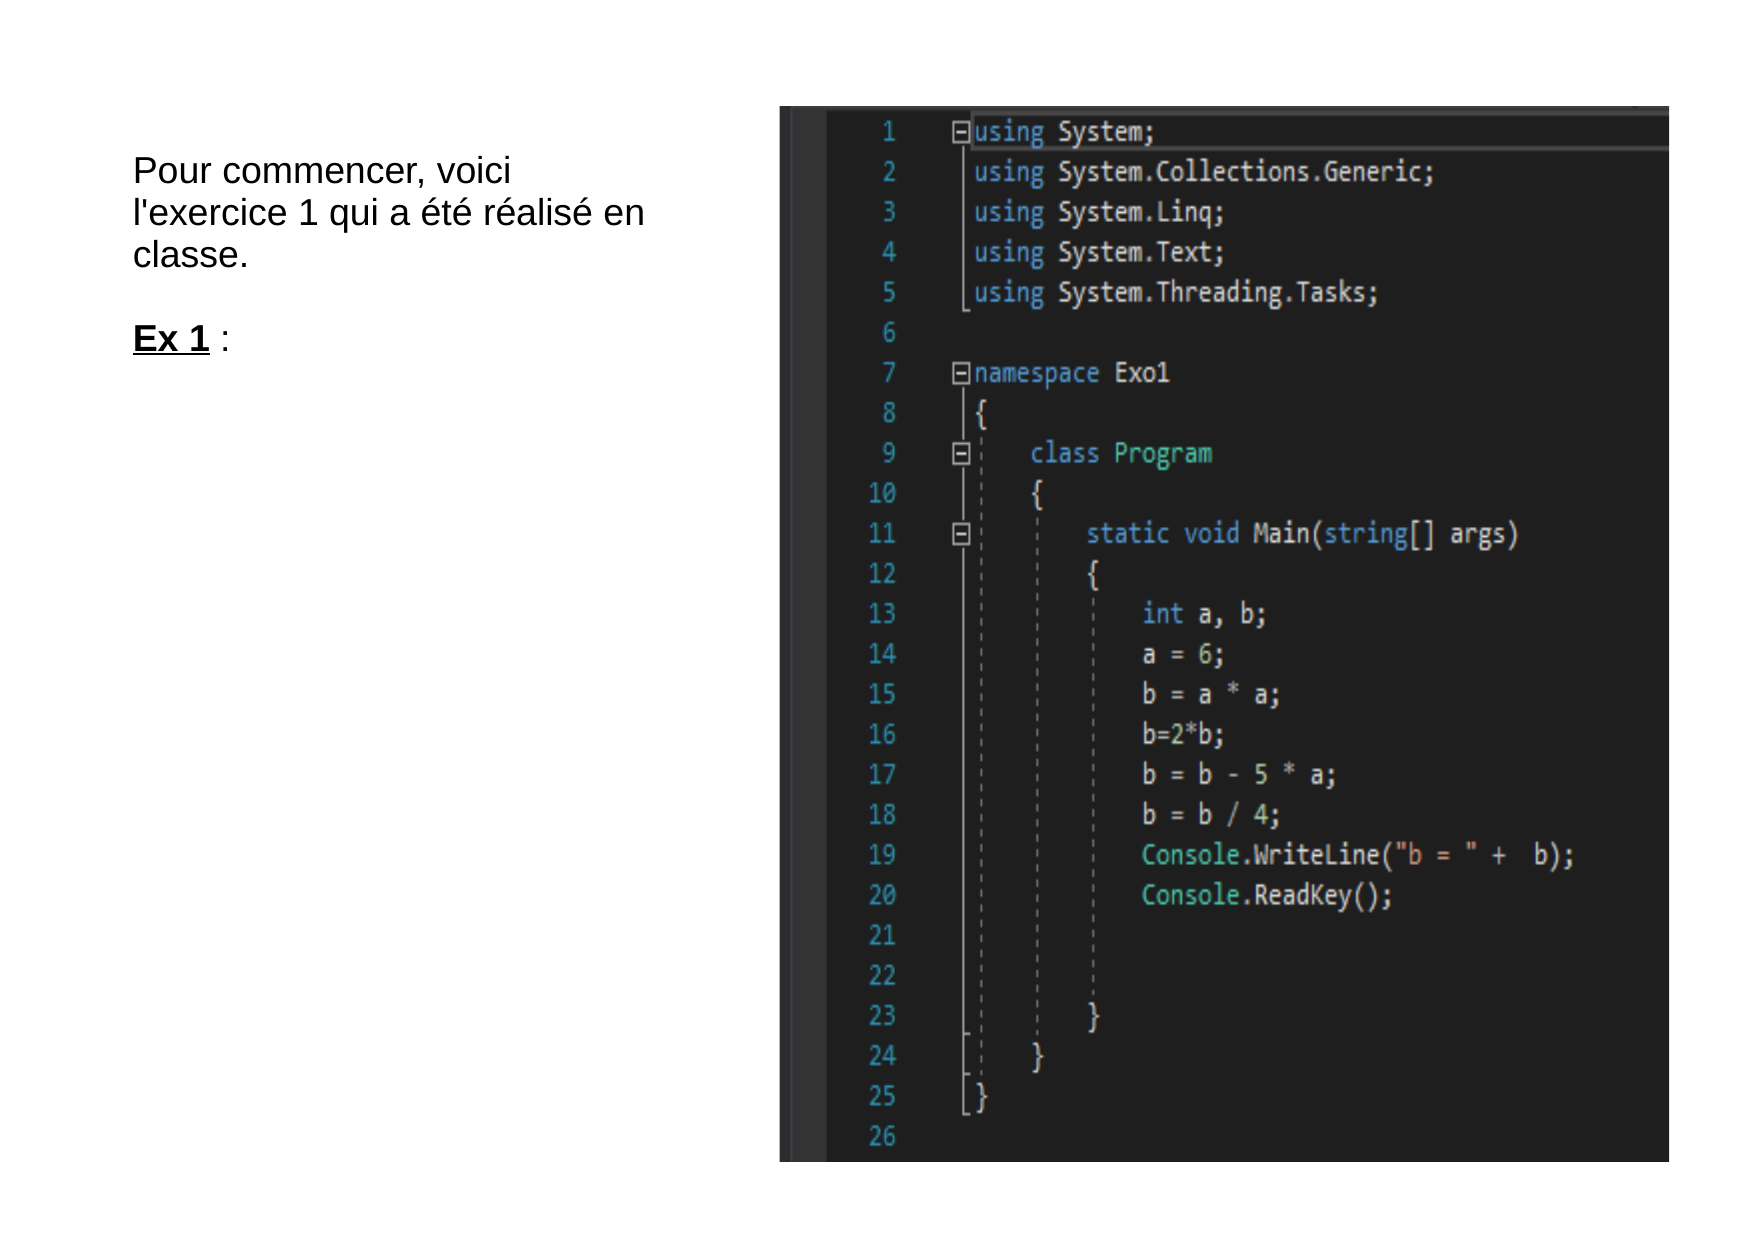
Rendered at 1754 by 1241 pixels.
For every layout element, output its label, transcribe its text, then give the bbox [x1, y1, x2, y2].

picture [779, 106, 1670, 1162]
text_box Pour commencer, voici l'exercice 1 qui a été réalisé en classe. Ex 1 : [118, 141, 662, 368]
